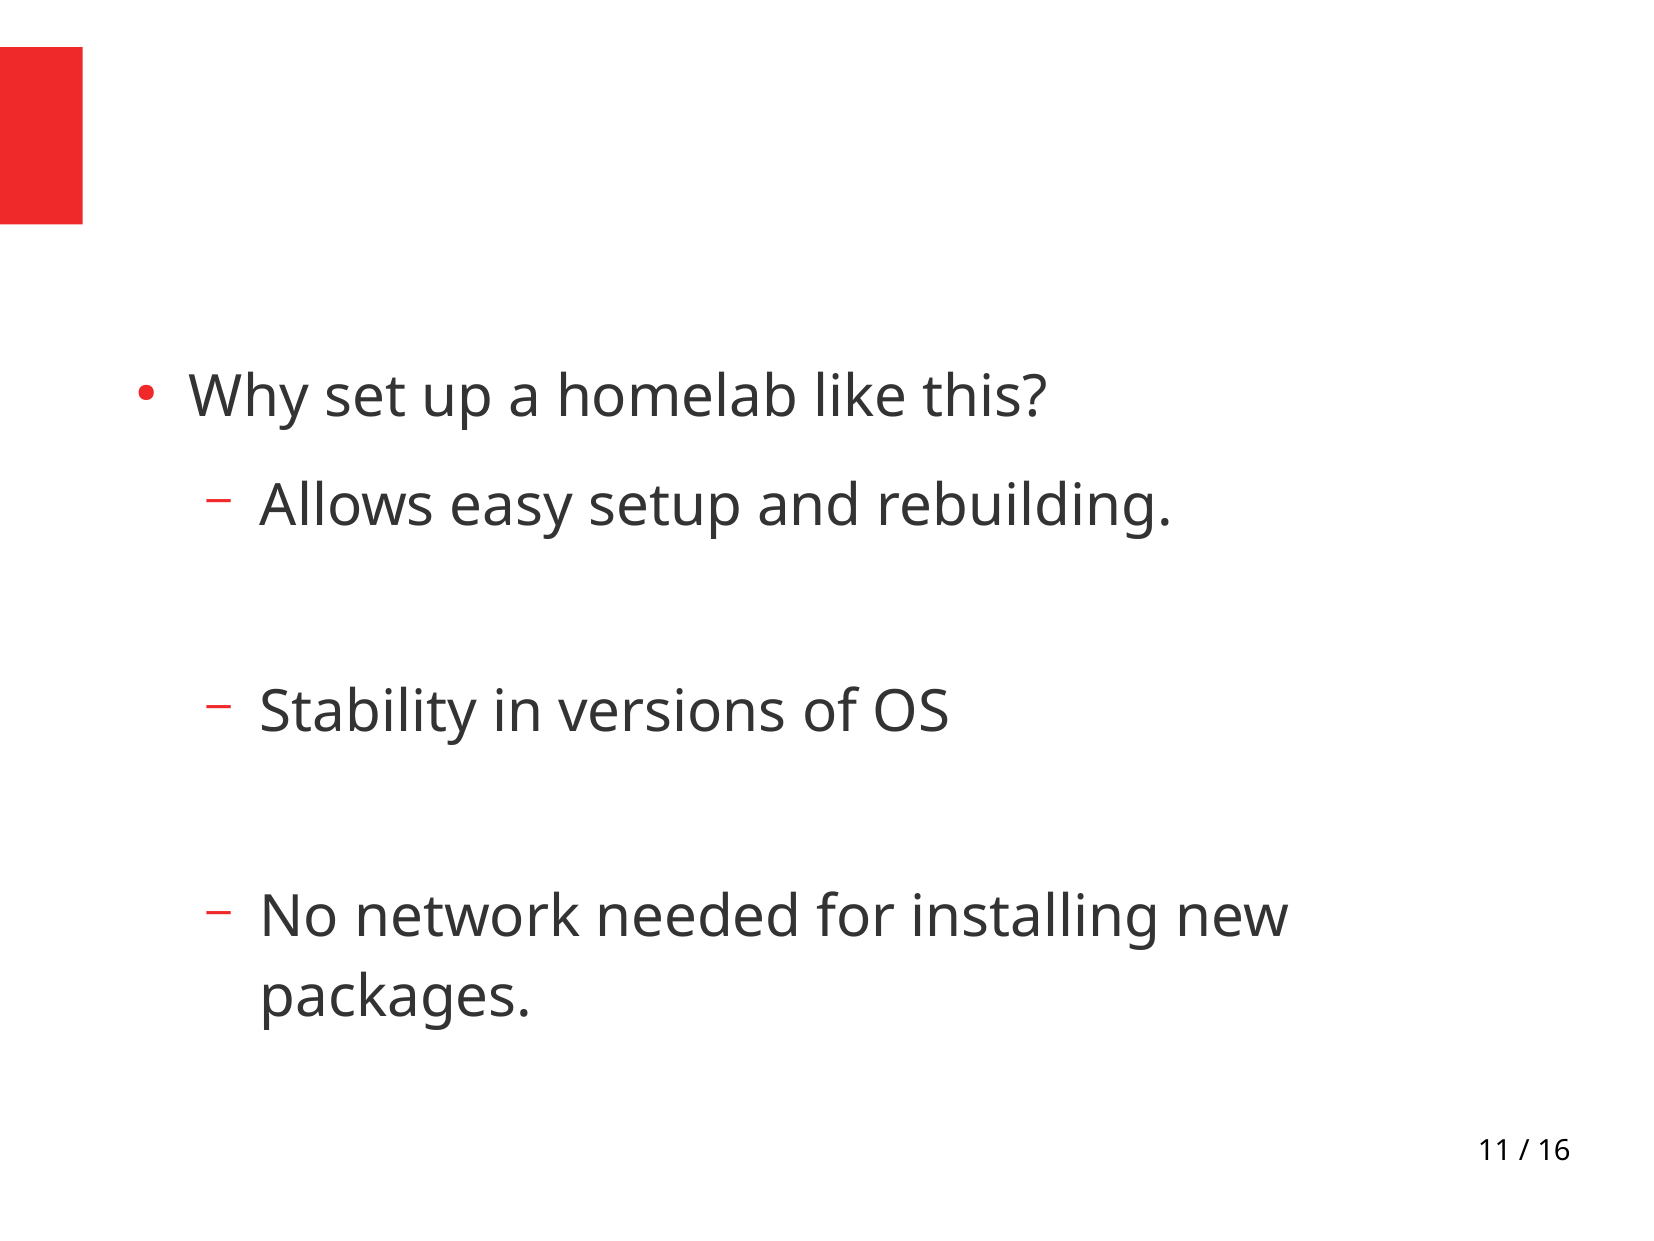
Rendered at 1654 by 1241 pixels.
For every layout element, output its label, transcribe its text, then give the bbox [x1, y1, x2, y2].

list Why set up a homelab like this? Allows easy setup and rebuilding. Stability in versions of OS No network needed for installing new packages. [118, 354, 1536, 1074]
